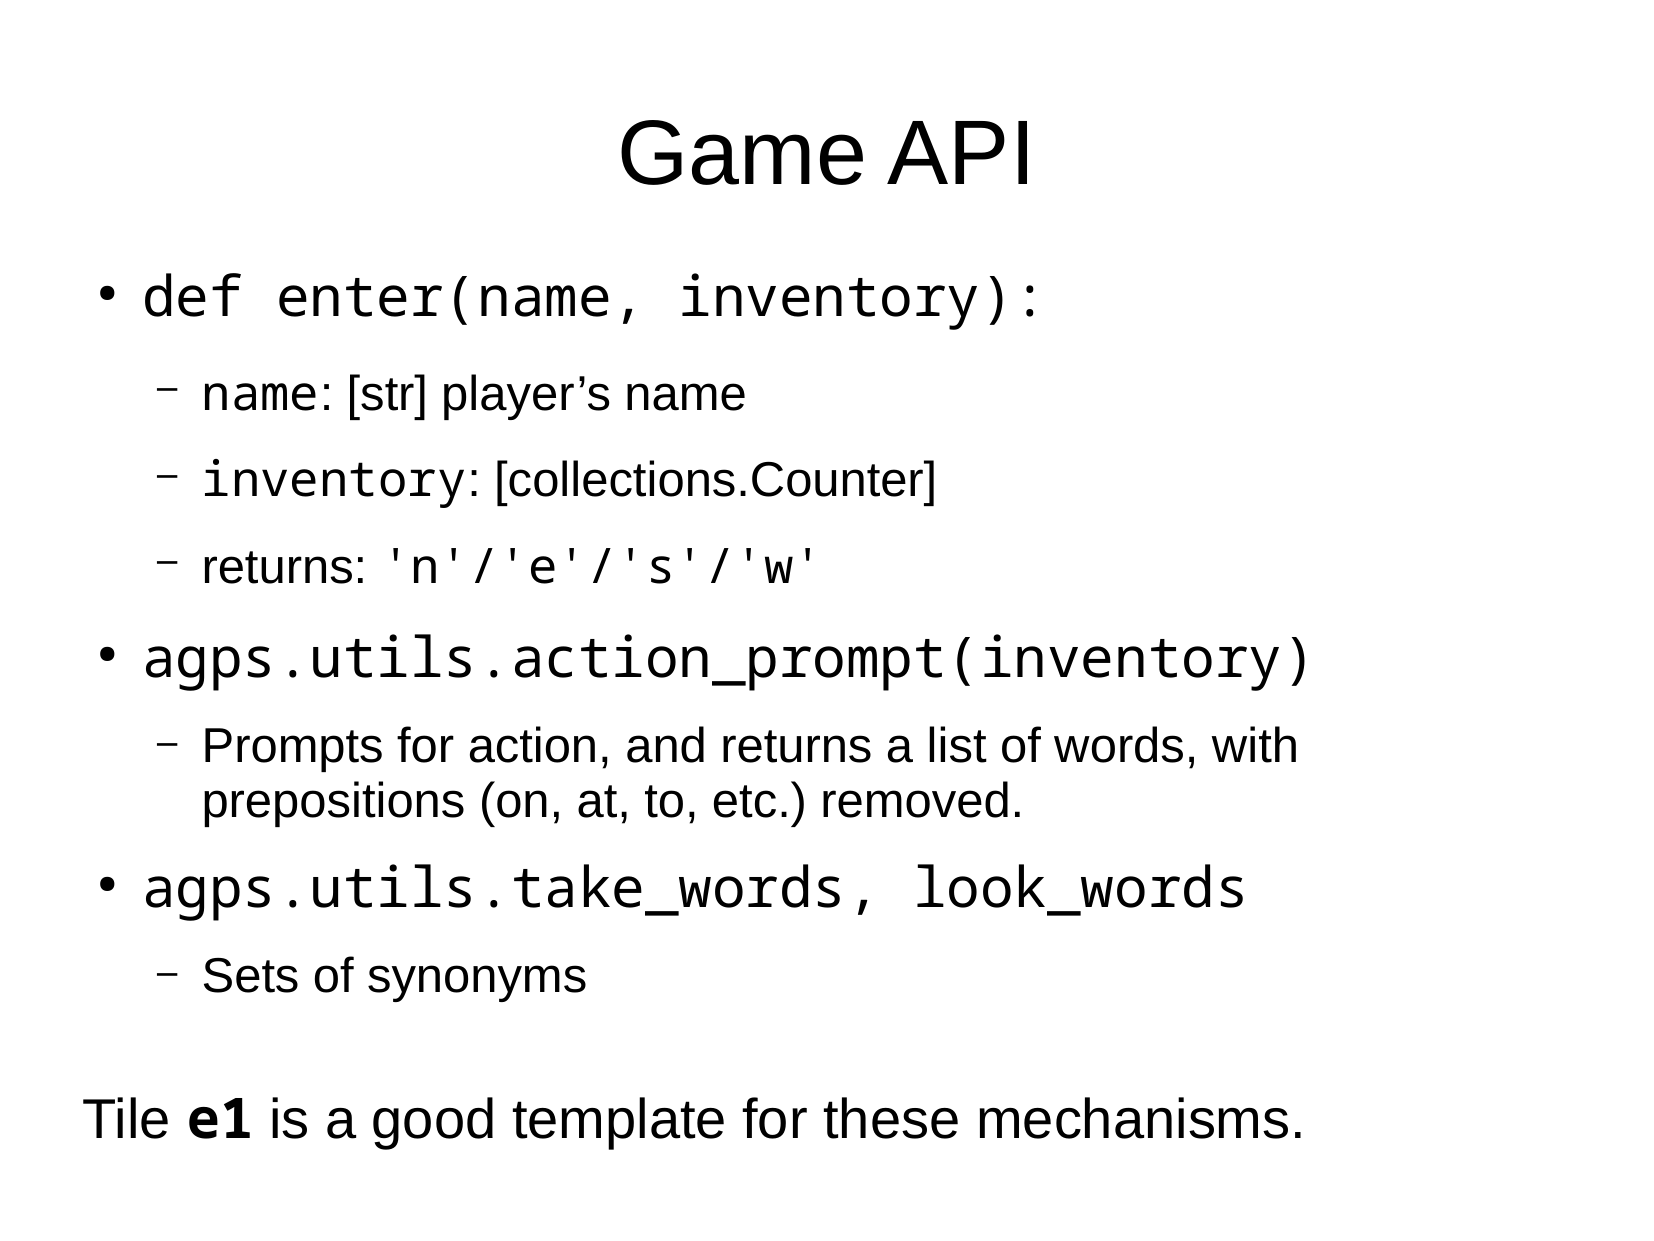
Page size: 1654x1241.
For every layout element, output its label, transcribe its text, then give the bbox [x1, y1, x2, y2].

title Game API [82, 49, 1571, 257]
list def enter(name, inventory): name: [str] player’s name inventory: [collections.Counter] returns: 'n'/'e'/'s'/'w' agps.utils.action_prompt(inventory) Prompts for action, and returns a list of words, with prepositions (on, at, to, etc.) removed. agps.utils.take_words, look_words Sets of synonyms Tile e1 is a good template for these mechanisms. [82, 256, 1538, 1158]
